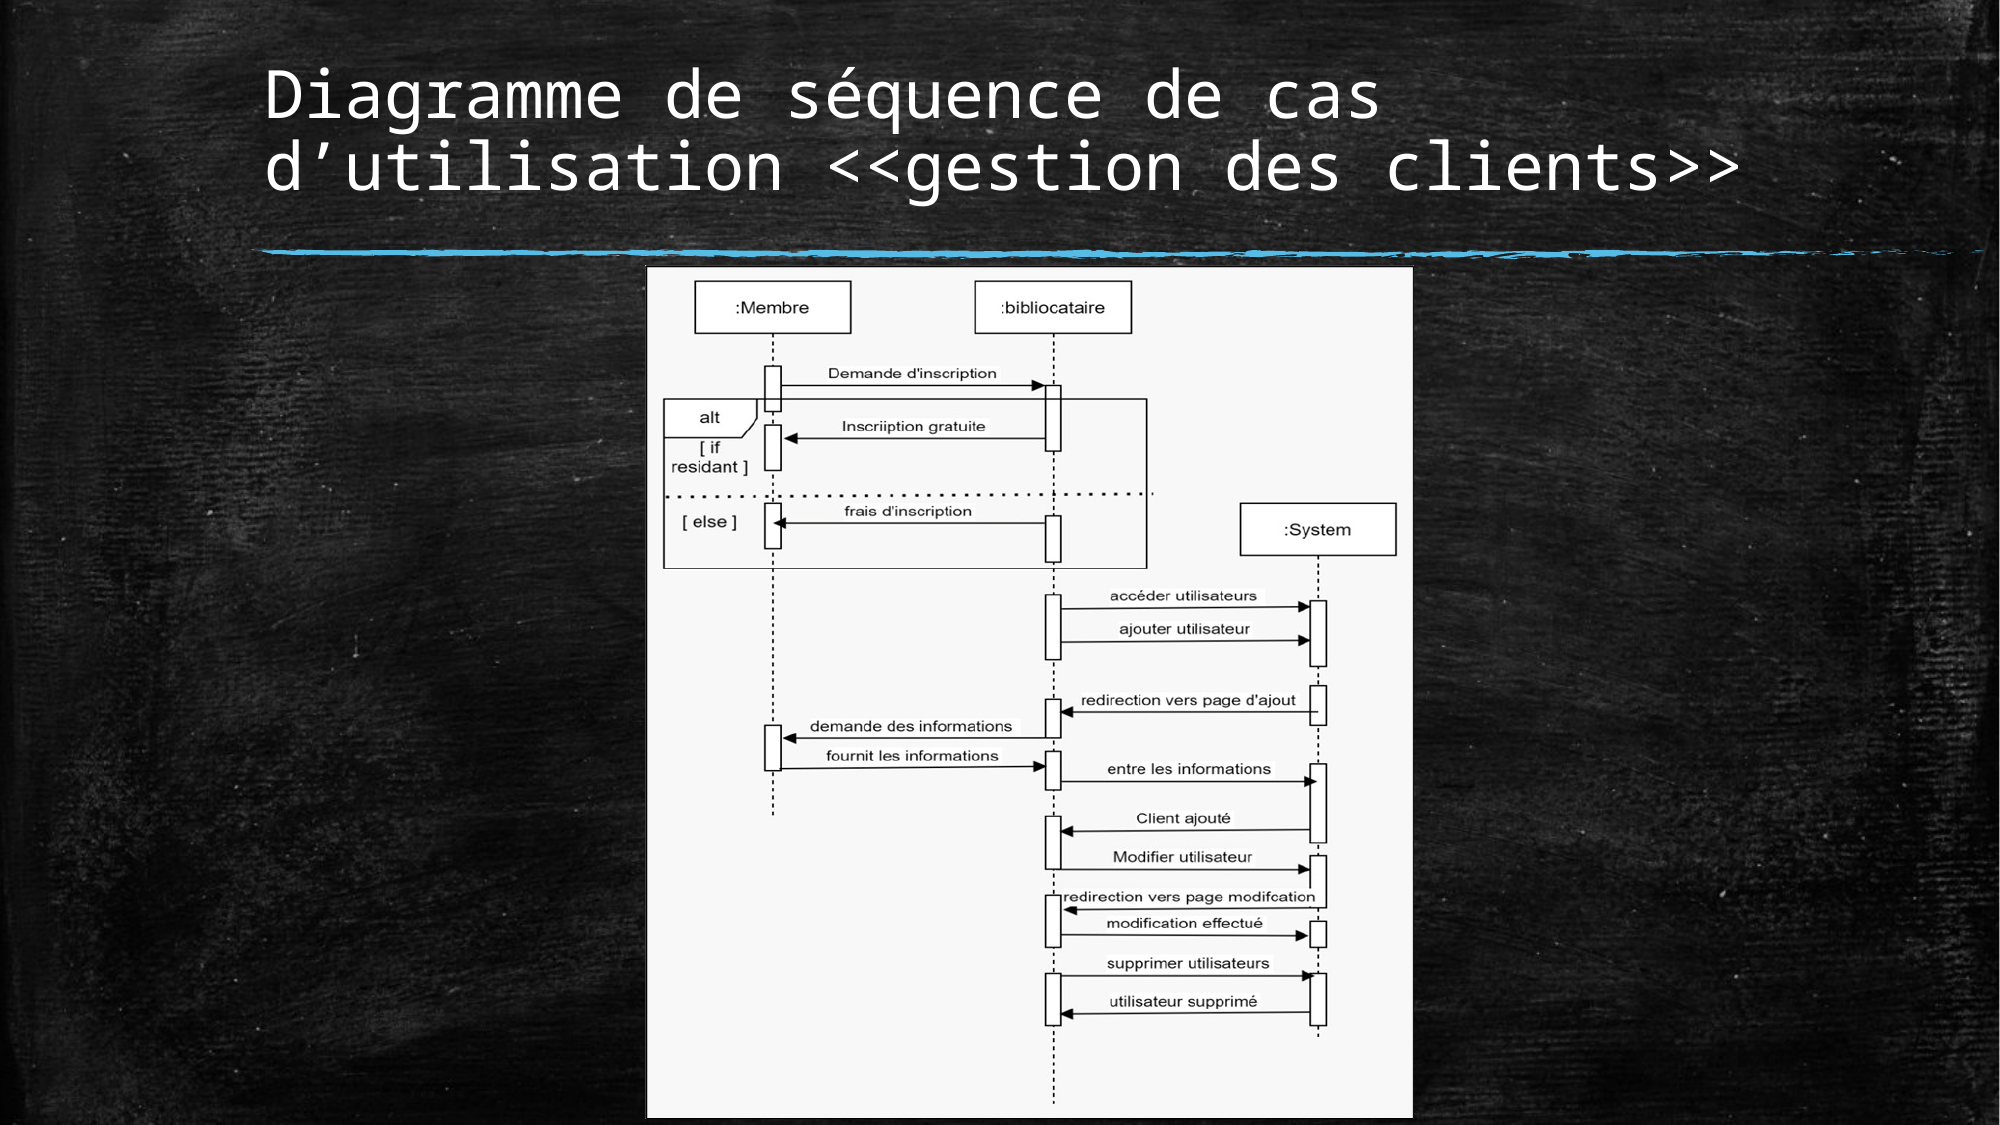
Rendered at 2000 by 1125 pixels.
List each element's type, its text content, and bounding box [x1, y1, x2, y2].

picture [645, 265, 1414, 1119]
title Diagramme de séquence de cas d’utilisation <<gestion des clients>> [249, 45, 1788, 213]
